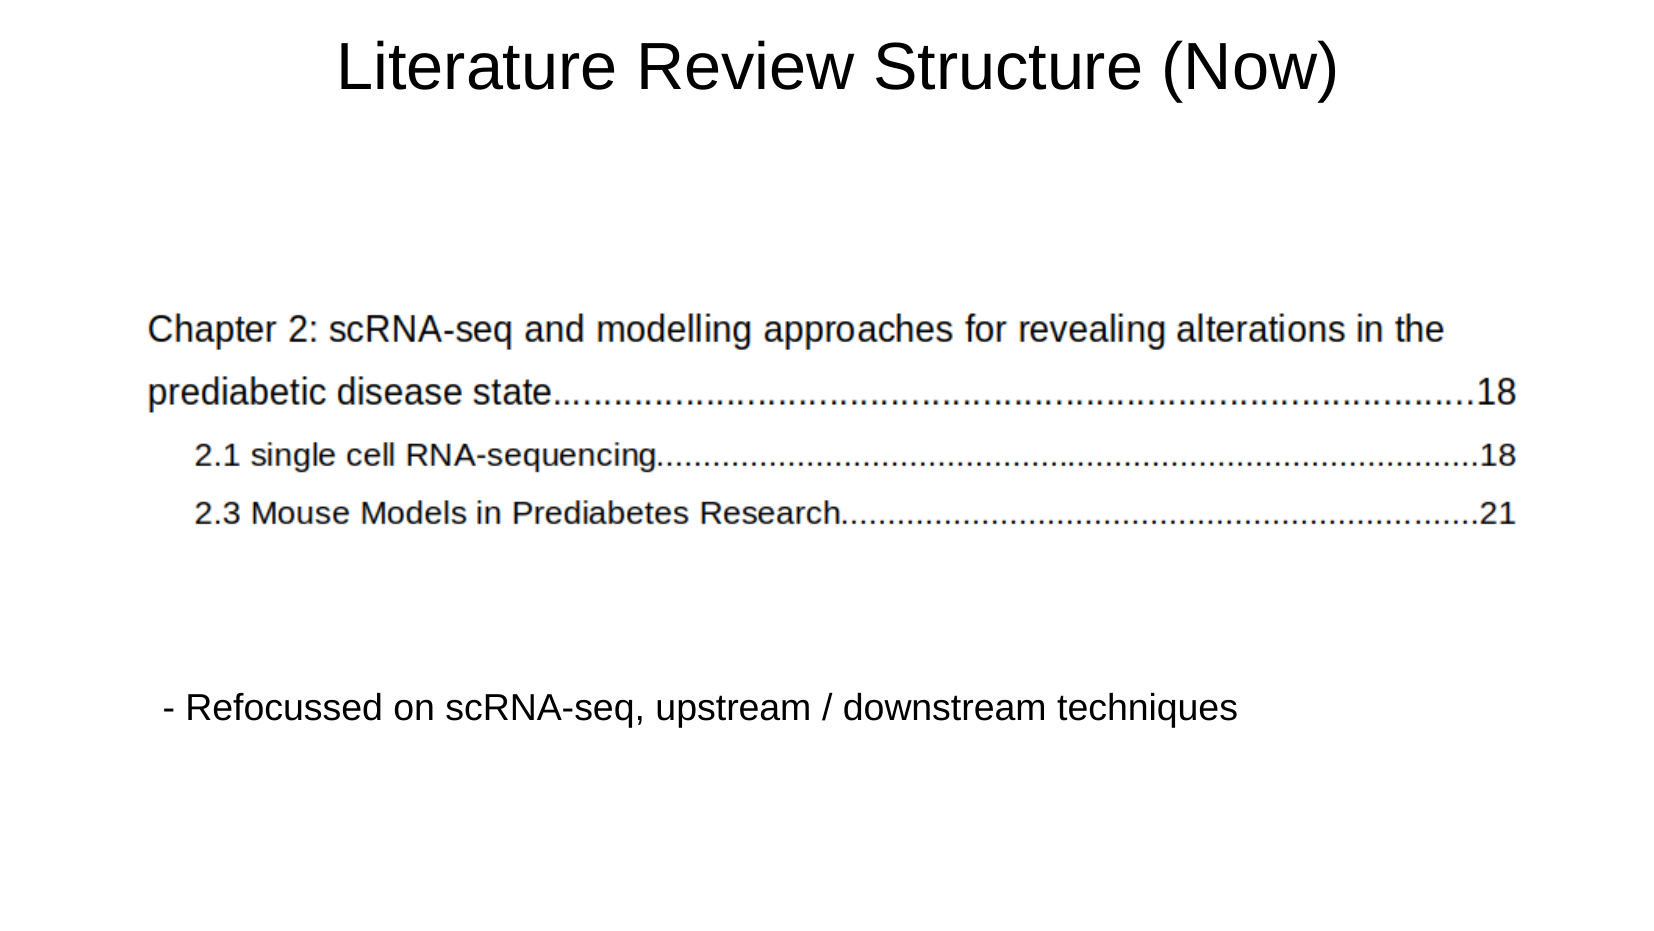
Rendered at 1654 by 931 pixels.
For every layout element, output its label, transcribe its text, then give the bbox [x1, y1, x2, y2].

text_box - Refocussed on scRNA-seq, upstream / downstream techniques [147, 679, 1300, 778]
title Literature Review Structure (Now) [141, 14, 1536, 119]
picture [118, 295, 1550, 543]
